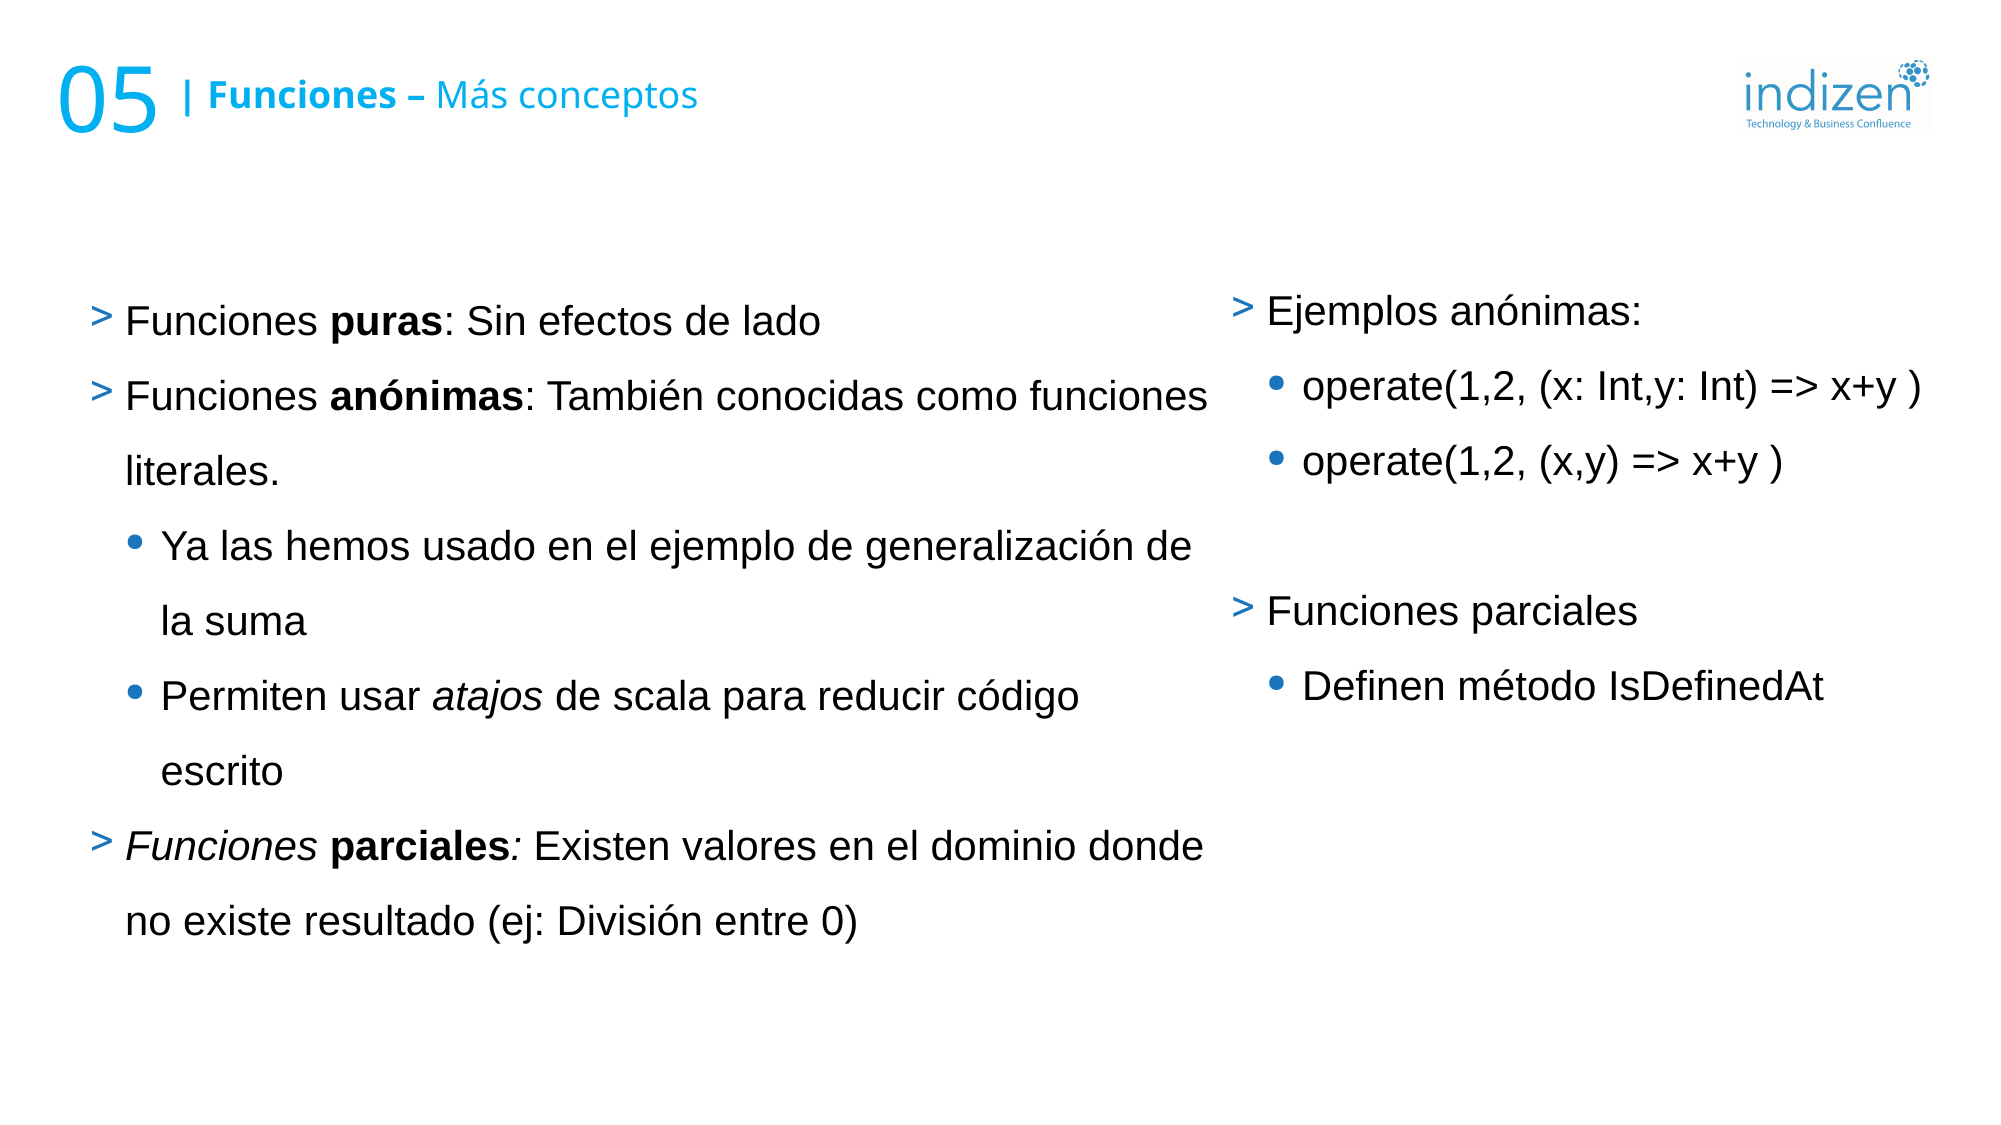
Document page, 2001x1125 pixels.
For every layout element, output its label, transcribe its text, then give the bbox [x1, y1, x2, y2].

text_box 05 [41, 45, 1392, 127]
text_box Funciones puras: Sin efectos de lado Funciones anónimas: También conocidas como funciones literales. Ya las hemos usado en el ejemplo de generalización de la suma Permiten usar atajos de scala para reducir código escrito Funciones parciales: Existen valores en el dominio donde no existe resultado (ej: División entre 0) [75, 261, 1229, 967]
picture [1737, 57, 1931, 133]
text_box 05 [69, 72, 96, 126]
text_box | Funciones – Más conceptos [157, 60, 1276, 126]
text_box Ejemplos anónimas: operate(1,2, (x: Int,y: Int) => x+y ) operate(1,2, (x,y) => x+y ) Funciones parciales Definen método IsDefinedAt [1216, 251, 1945, 957]
